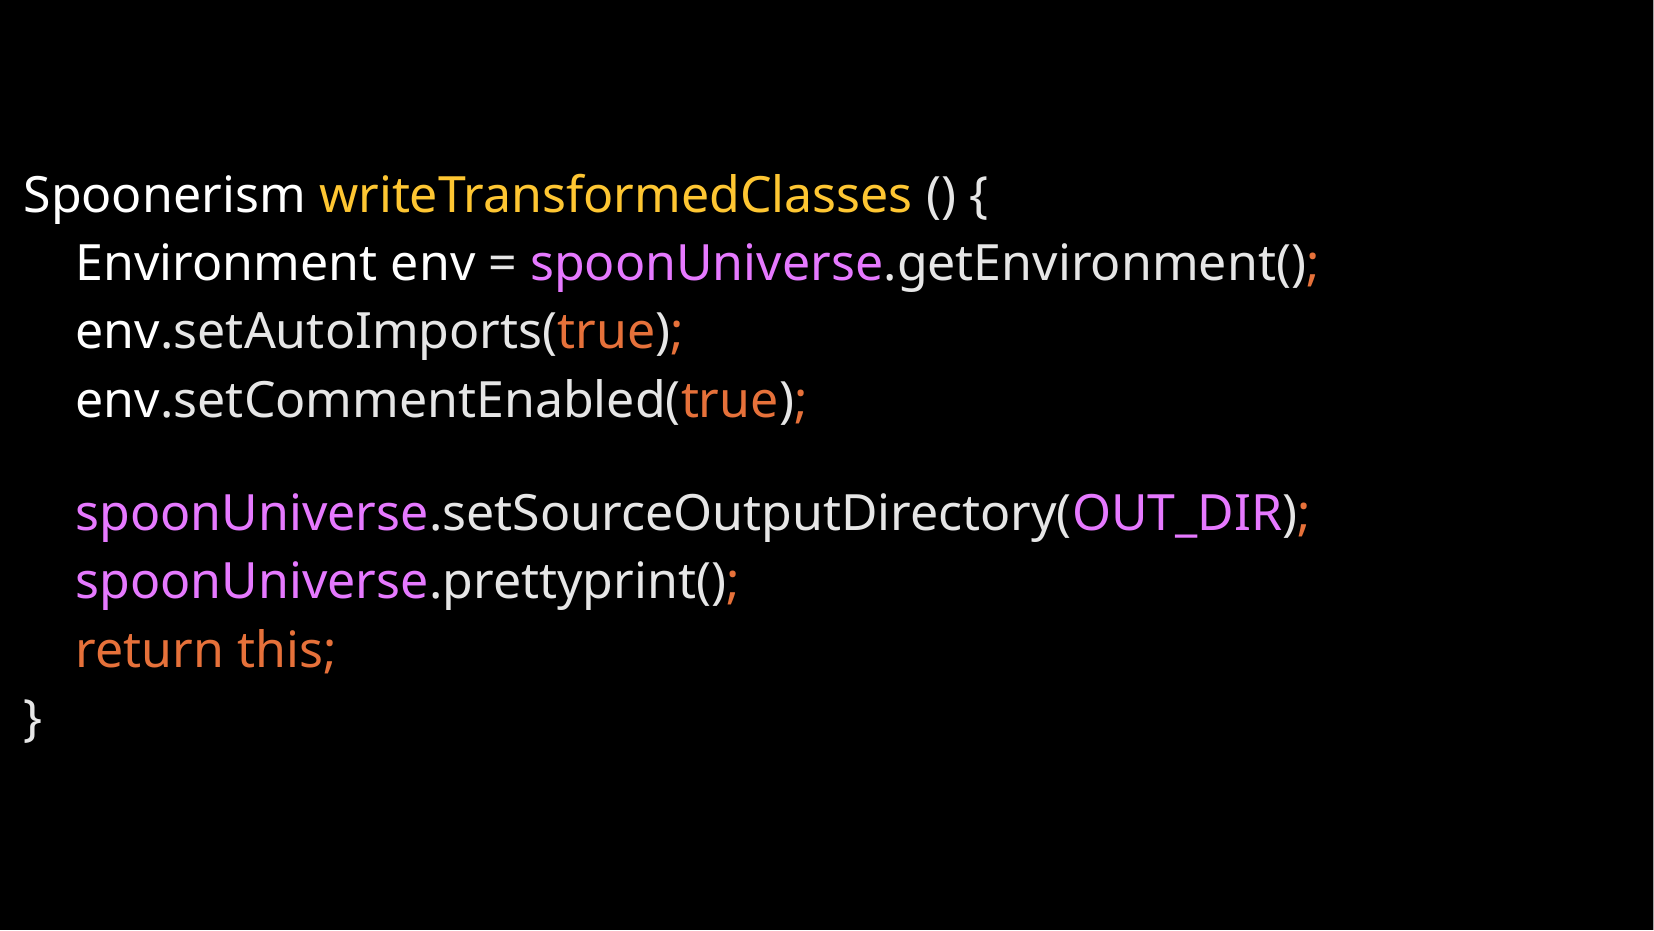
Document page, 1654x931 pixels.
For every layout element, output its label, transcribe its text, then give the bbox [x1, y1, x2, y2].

subtitle Spoonerism writeTransformedClasses () { Environment env = spoonUniverse.getEnvironment(); env.setAutoImports(true); env.setCommentEnabled(true); spoonUniverse.setSourceOutputDirectory(OUT_DIR); spoonUniverse.prettyprint(); return this; } [23, 23, 1630, 886]
